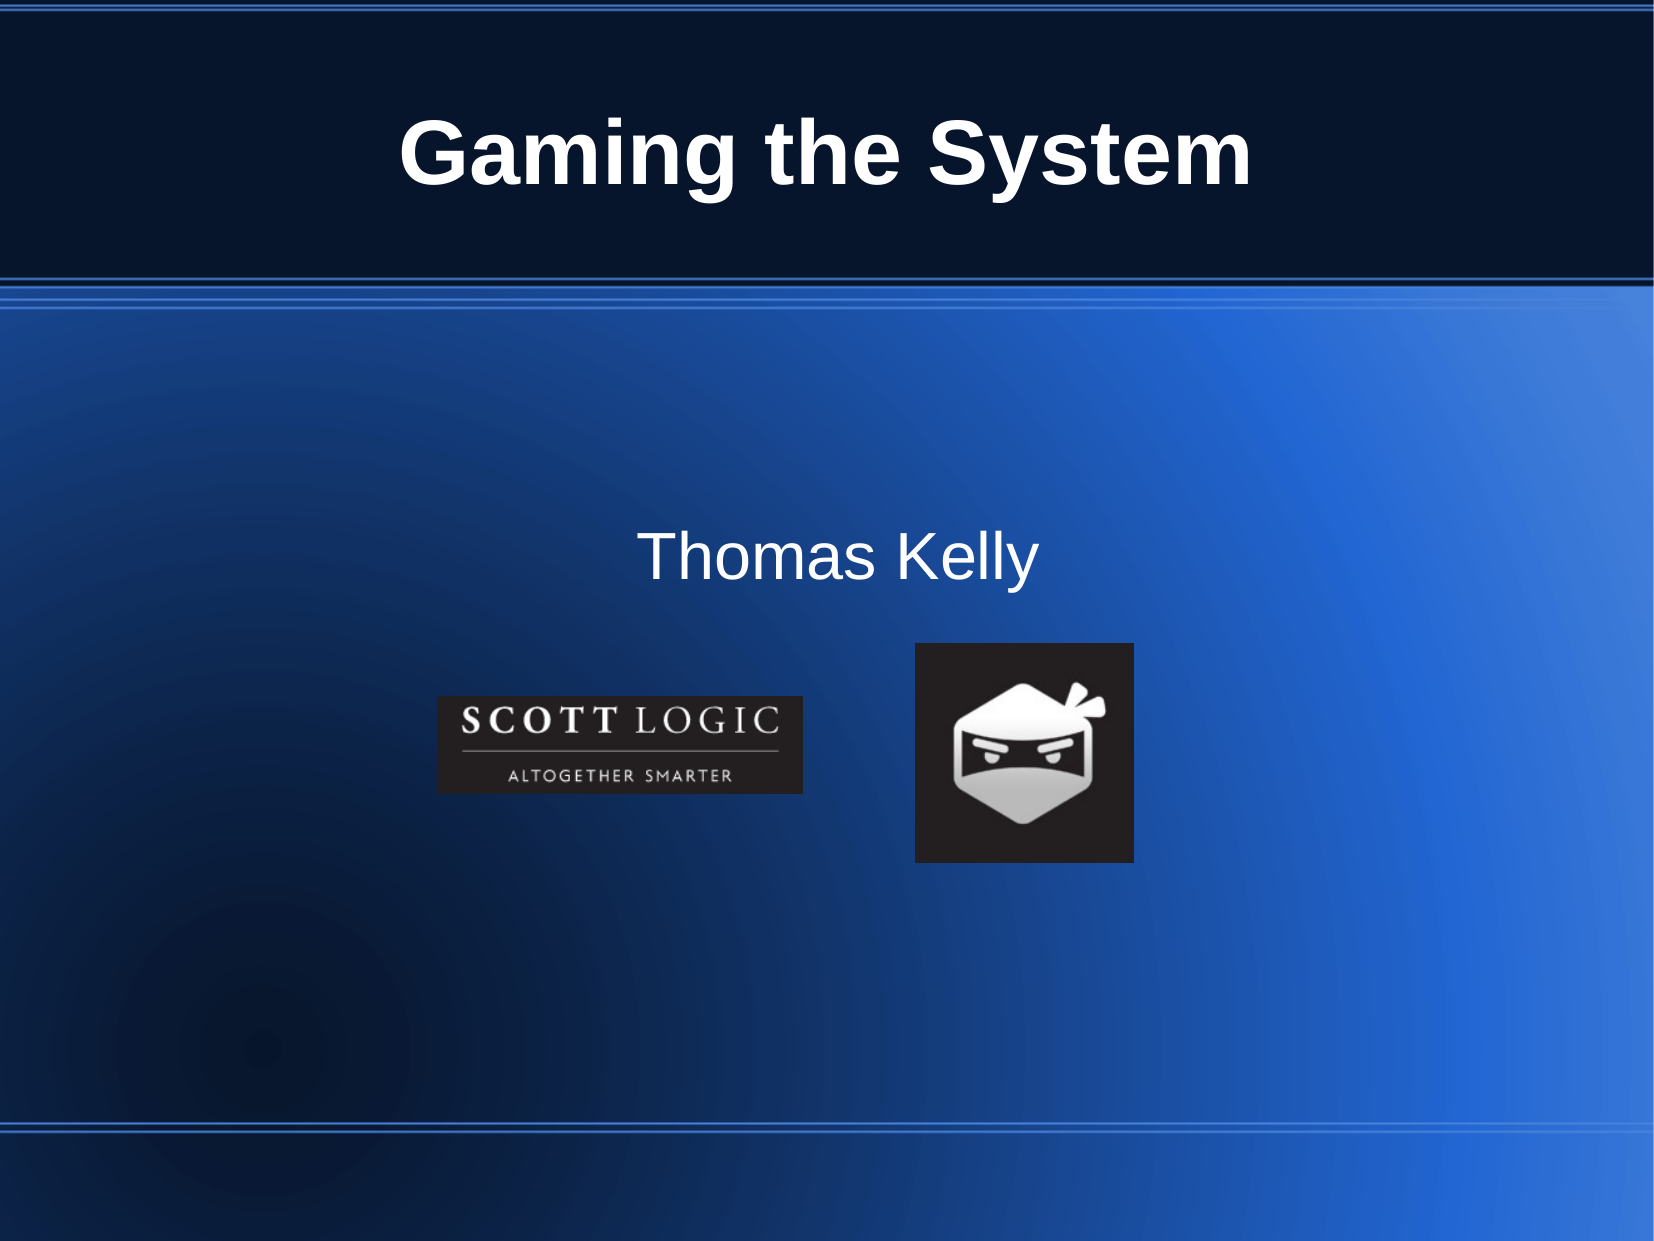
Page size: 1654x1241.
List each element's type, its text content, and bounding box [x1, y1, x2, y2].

title Gaming the System [82, 49, 1571, 257]
picture [0, 0, 1654, 1241]
subtitle Thomas Kelly [82, 355, 1571, 1058]
